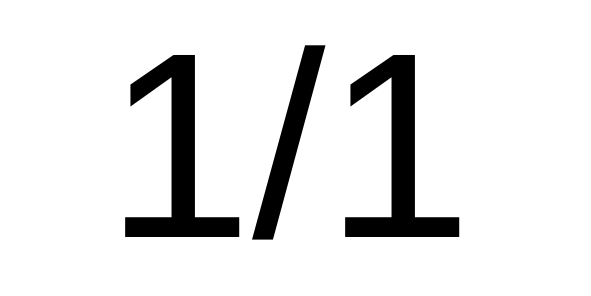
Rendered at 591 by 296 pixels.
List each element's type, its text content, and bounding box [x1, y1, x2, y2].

subtitle 1/1 [23, 0, 556, 294]
